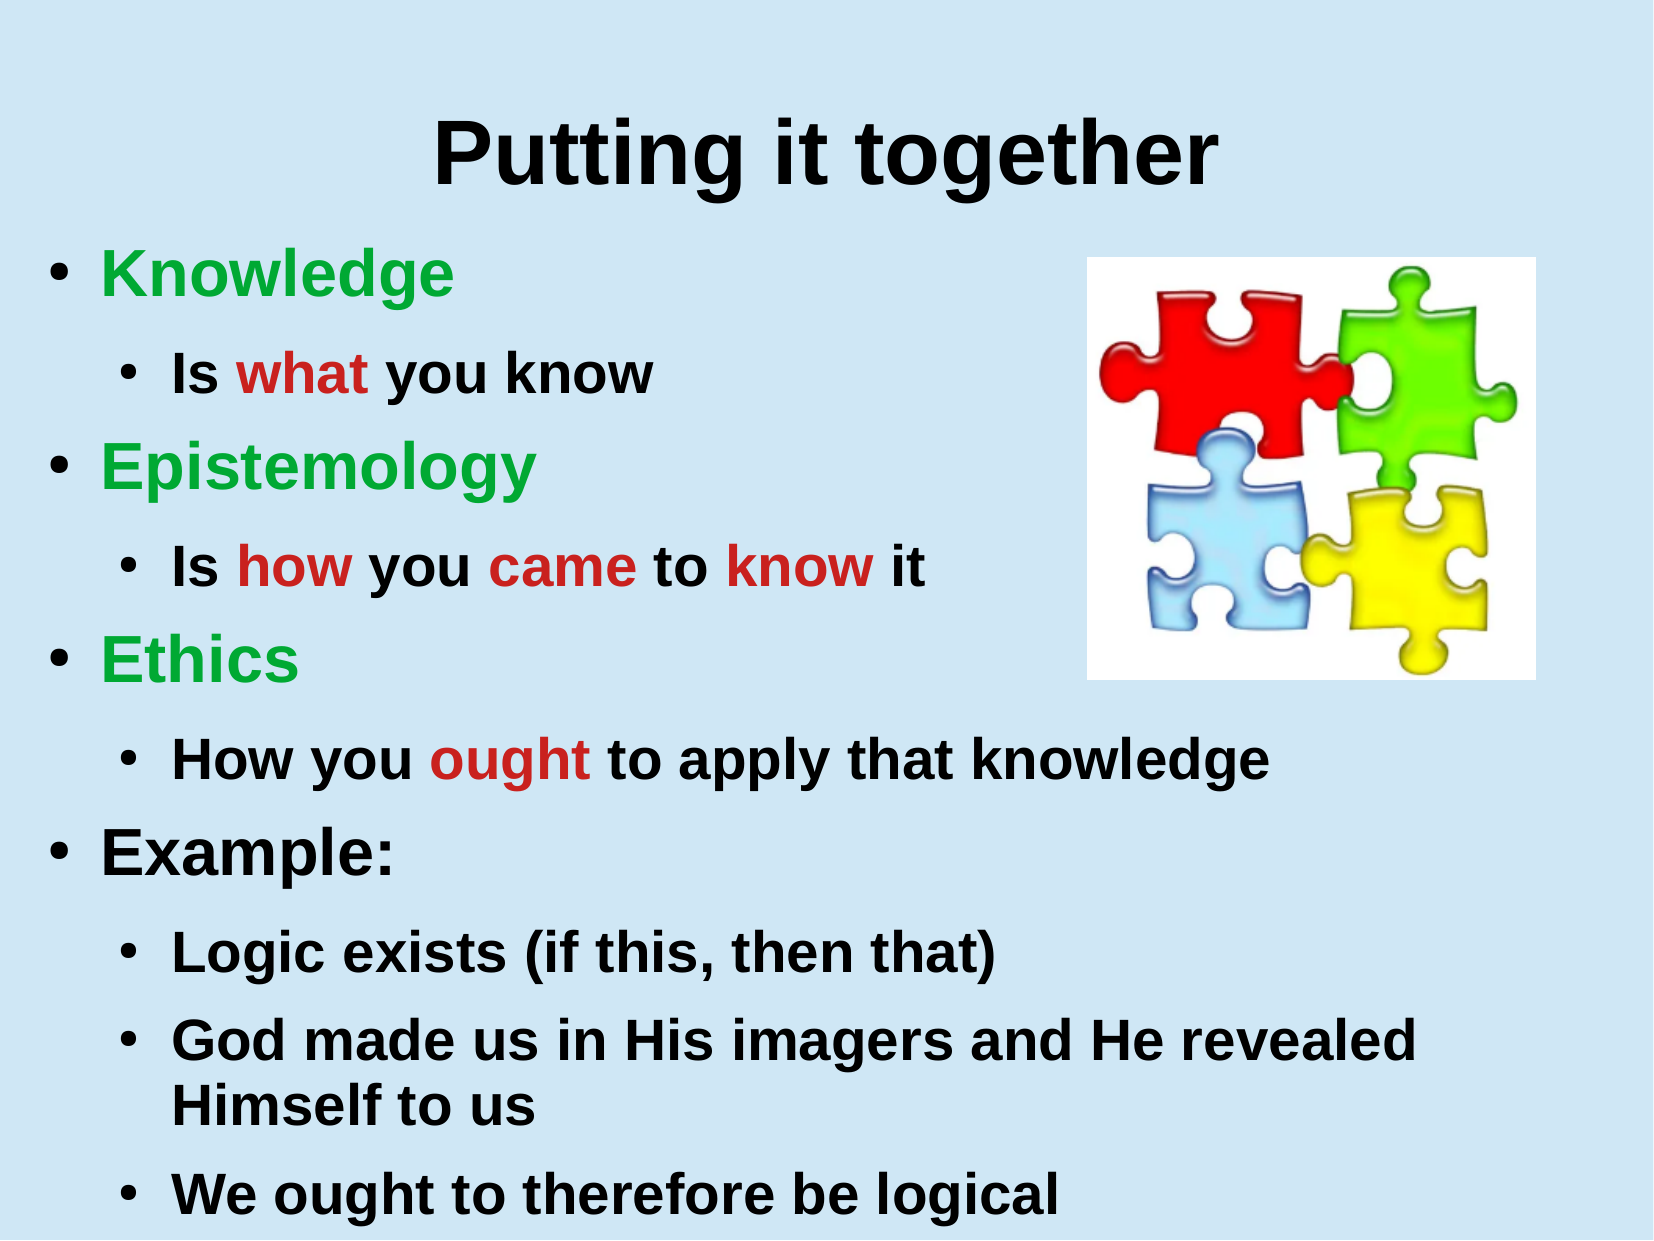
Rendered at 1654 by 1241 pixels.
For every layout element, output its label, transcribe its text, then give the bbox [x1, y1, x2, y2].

list Knowledge Is what you know Epistemology Is how you came to know it Ethics How you ought to apply that knowledge Example: Logic exists (if this, then that) God made us in His imagers and He revealed Himself to us We ought to therefore be logical [29, 236, 1625, 1241]
title Putting it together [82, 49, 1571, 236]
picture [1087, 257, 1536, 680]
